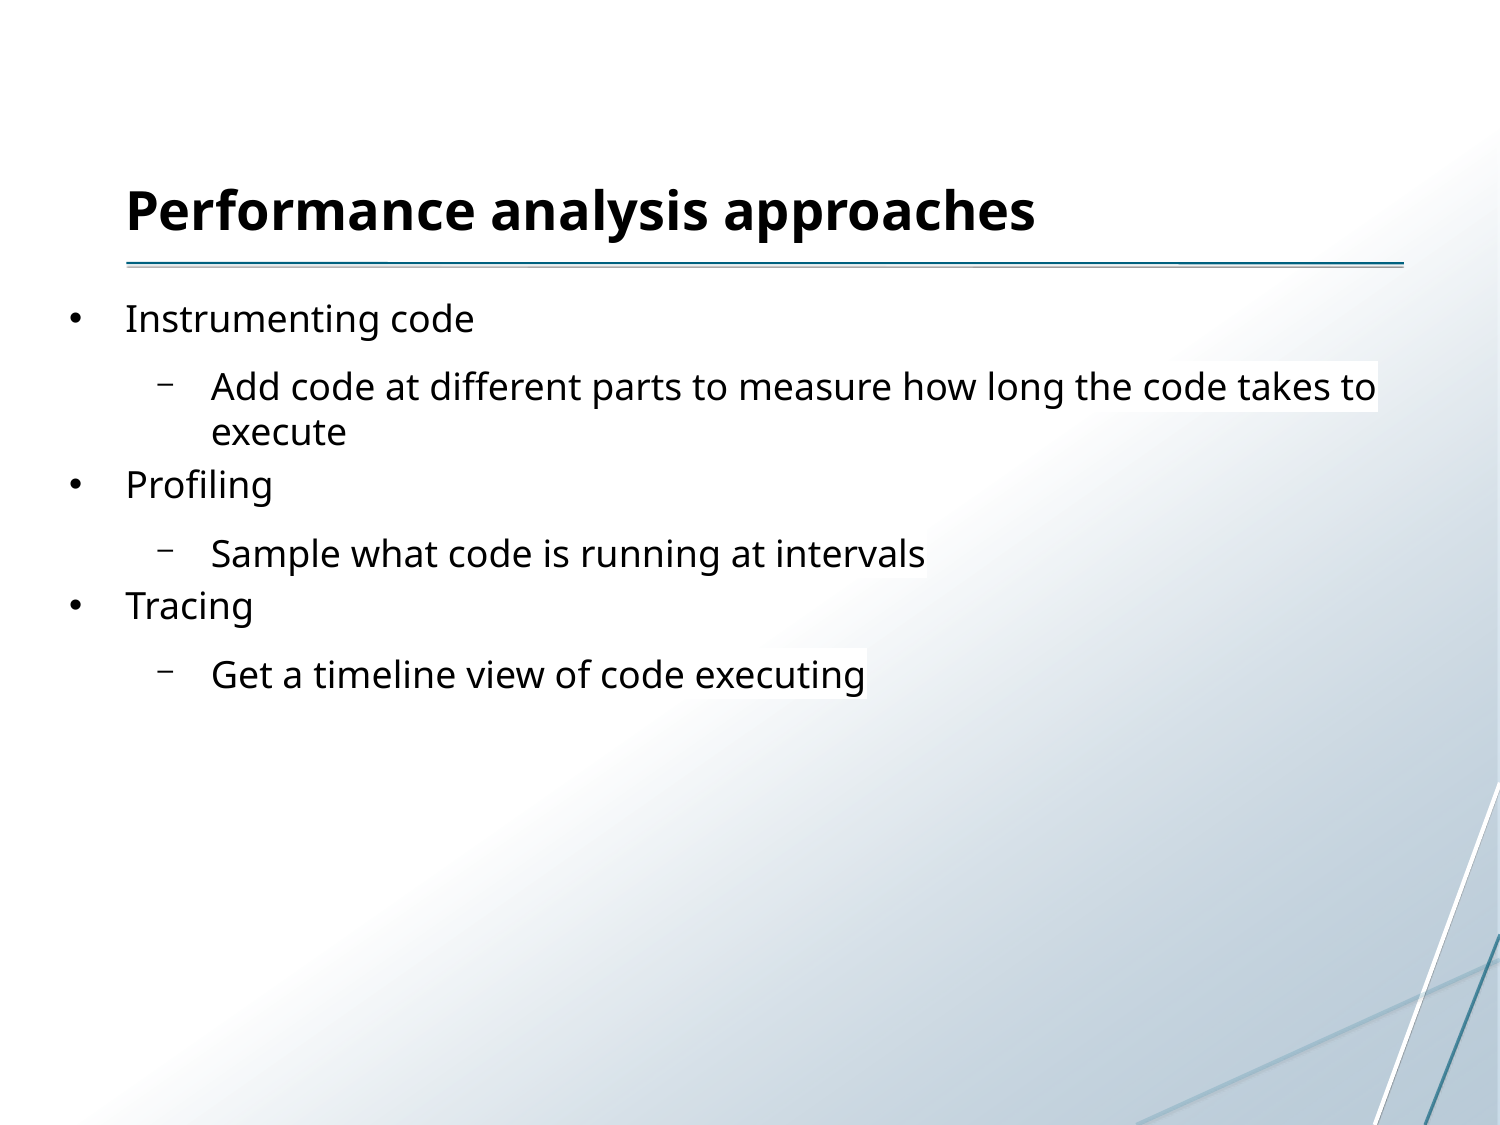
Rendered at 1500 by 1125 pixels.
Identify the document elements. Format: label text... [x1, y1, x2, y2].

title Performance analysis approaches [109, 49, 1403, 249]
list Instrumenting code Add code at different parts to measure how long the code takes to execute Profiling Sample what code is running at intervals Tracing Get a timeline view of code executing [54, 287, 1404, 1005]
